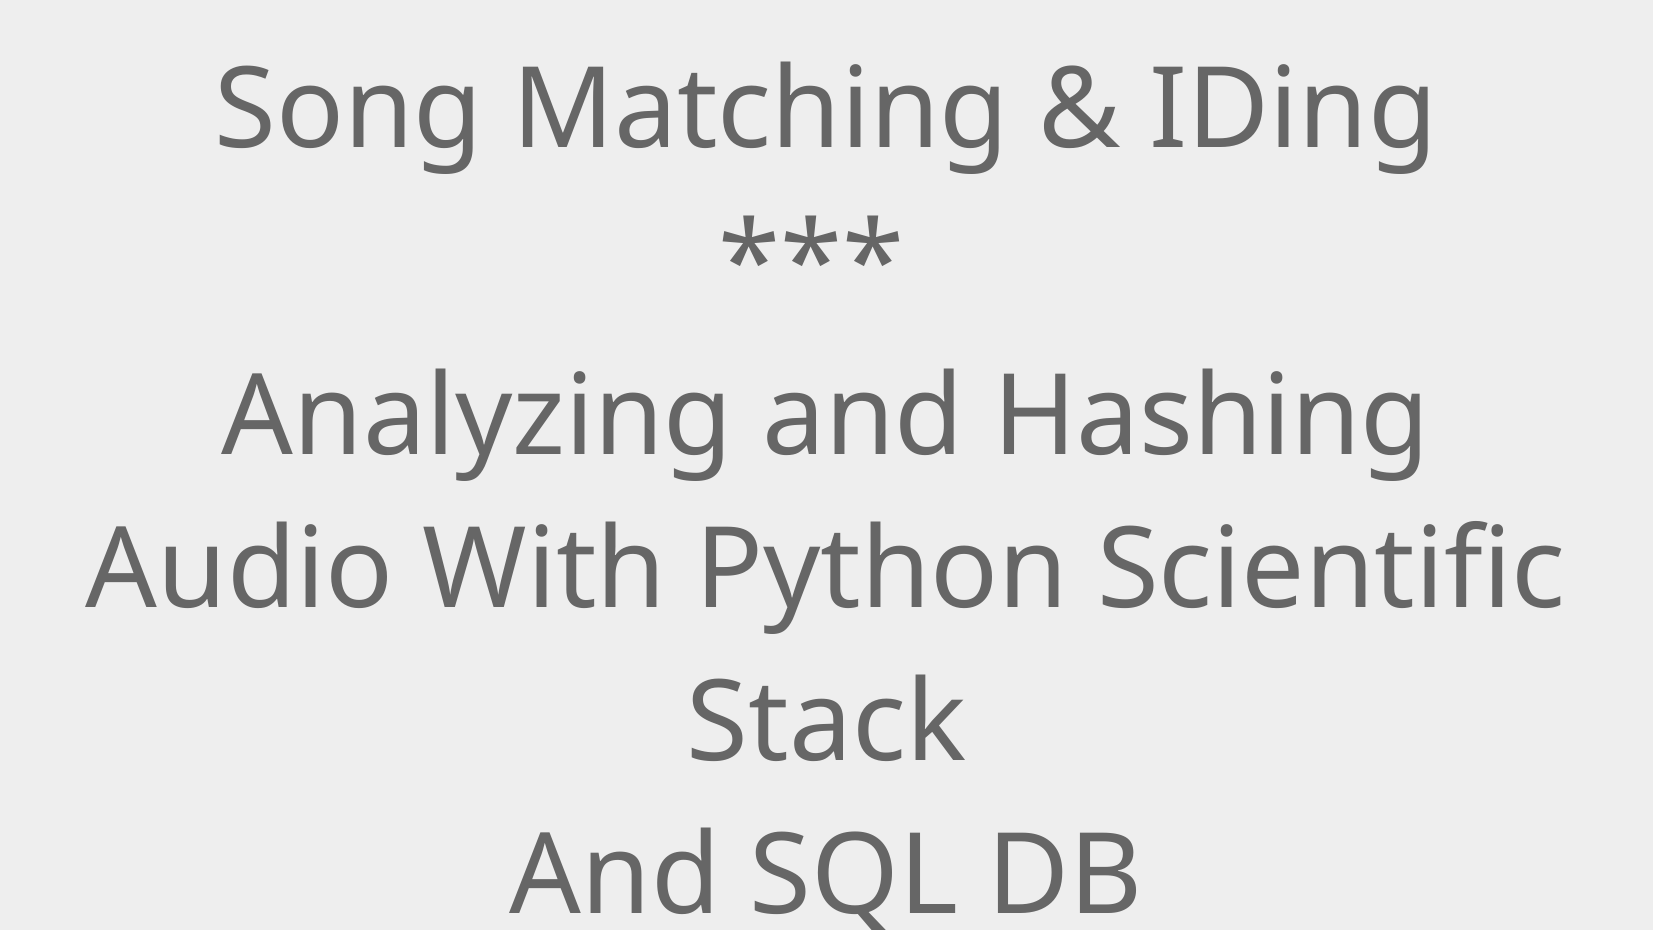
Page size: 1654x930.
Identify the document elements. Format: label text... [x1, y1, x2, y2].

subtitle Song Matching & IDing *** Analyzing and Hashing Audio With Python Scientific Stack And SQL DB [82, 171, 1571, 804]
